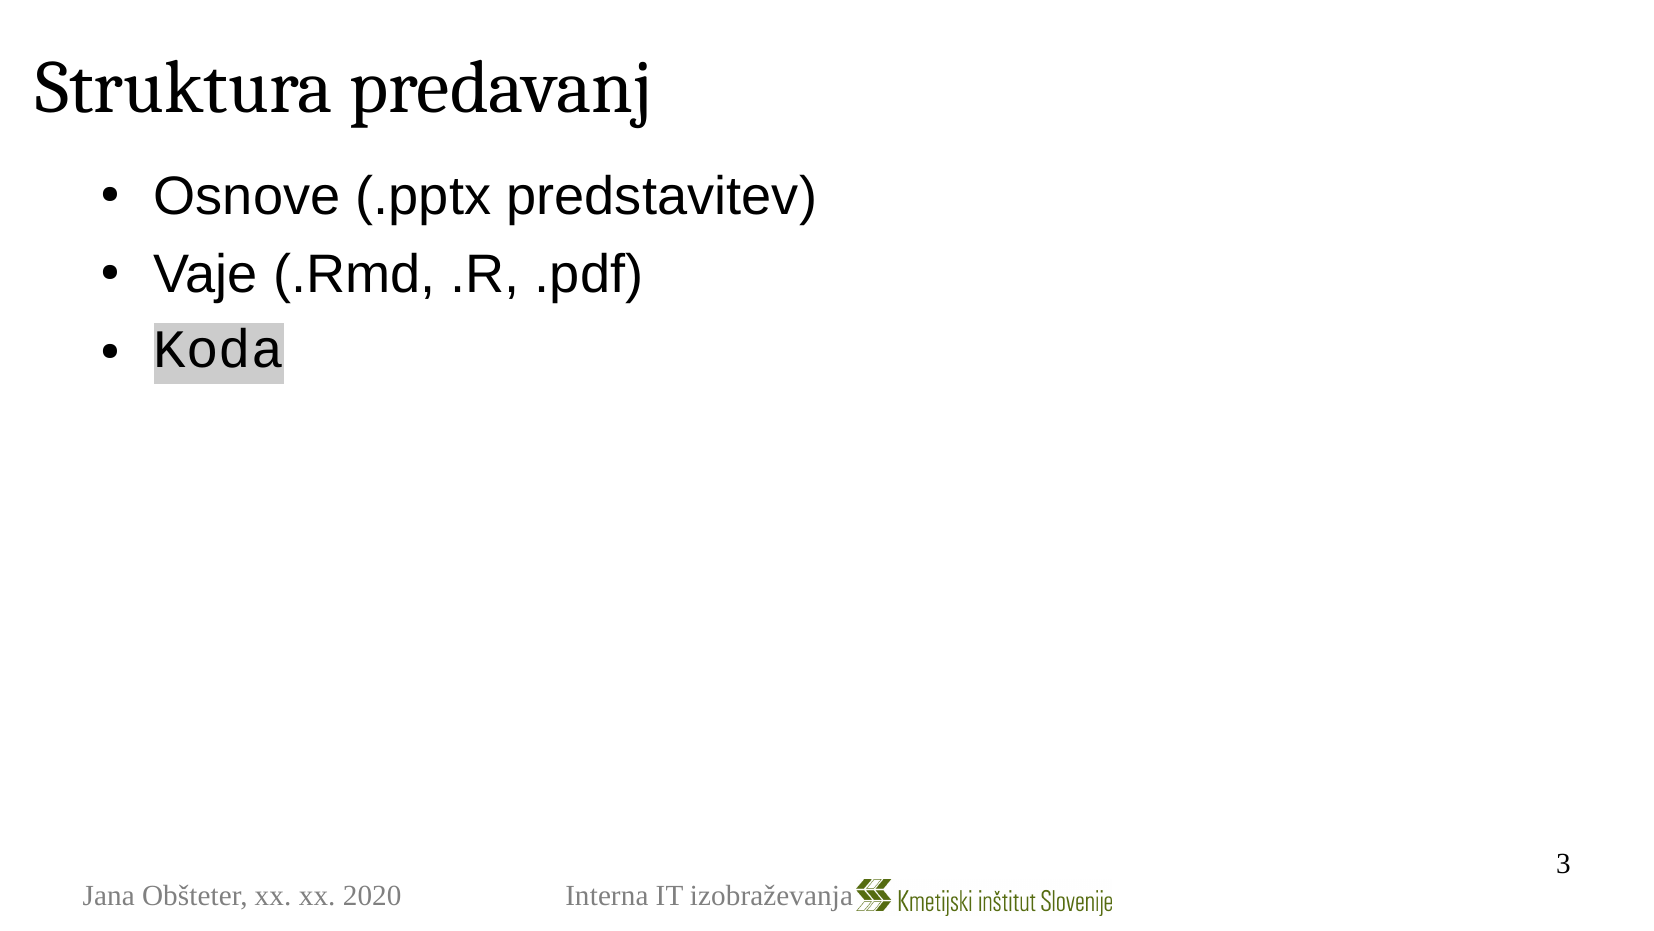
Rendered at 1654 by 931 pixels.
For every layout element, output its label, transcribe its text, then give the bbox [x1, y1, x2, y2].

title Struktura predavanj [35, 21, 1524, 154]
list Osnove (.pptx predstavitev) Vaje (.Rmd, .R, .pdf) Koda [82, 165, 1642, 827]
picture [856, 879, 1112, 916]
